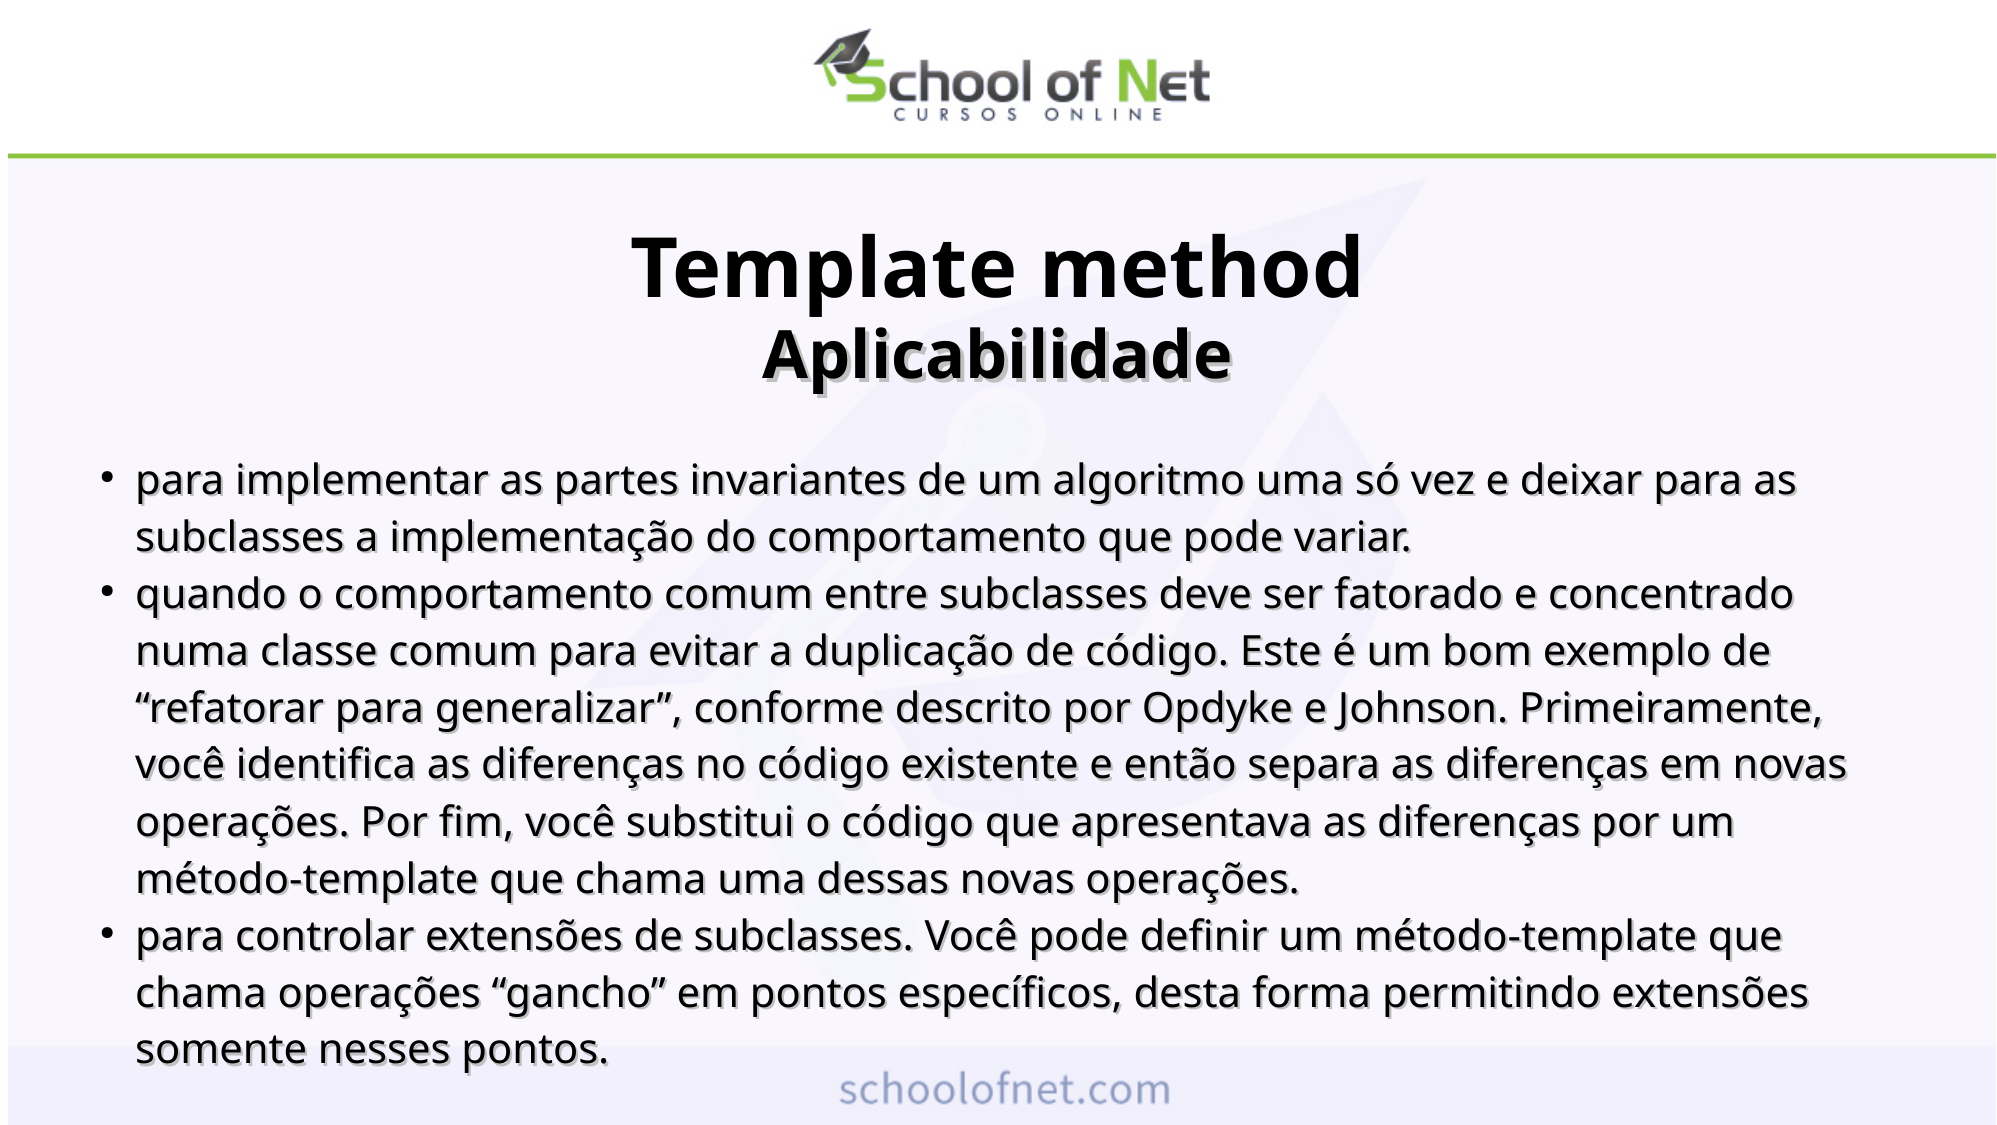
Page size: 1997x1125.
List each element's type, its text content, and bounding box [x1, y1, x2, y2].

title Template method [99, 171, 1897, 321]
picture [7, 5, 1997, 1125]
subtitle Aplicabilidade para implementar as partes invariantes de um algoritmo uma só vez e deixar para as subclasses a implementação do comportamento que pode variar. quando o comportamento comum entre subclasses deve ser fatorado e concentrado numa classe comum para evitar a duplicação de código. Este é um bom exemplo de “refatorar para generalizar”, conforme descrito por Opdyke e Johnson. Primeiramente, você identifica as diferenças no código existente e então separa as diferenças em novas operações. Por fim, você substitui o código que apresentava as diferenças por um método-template que chama uma dessas novas operações. para controlar extensões de subclasses. Você pode definir um método-template que chama operações “gancho” em pontos específicos, desta forma permitindo extensões somente nesses pontos. [99, 321, 1897, 1063]
